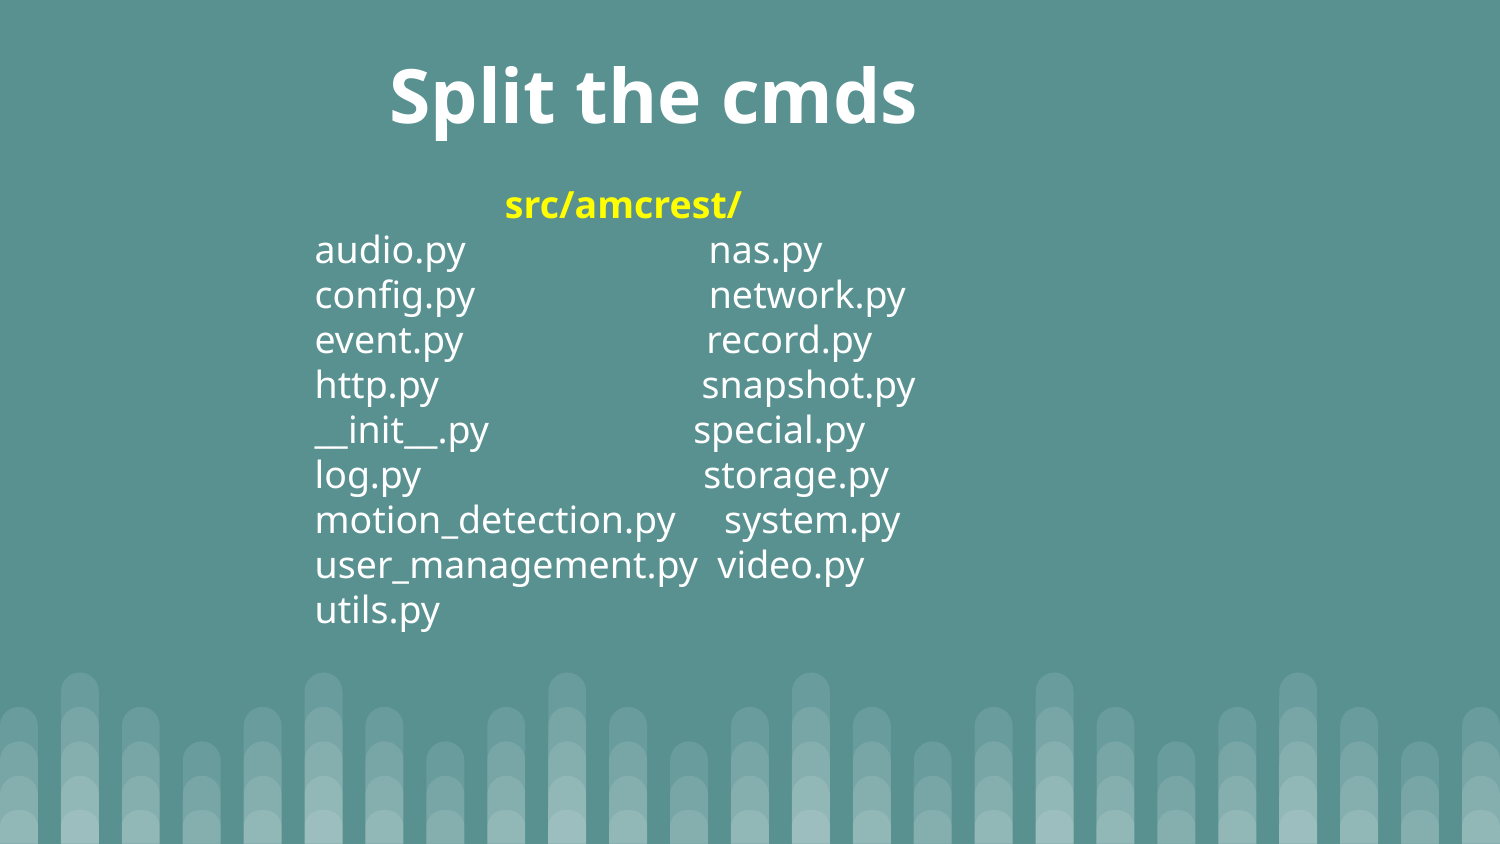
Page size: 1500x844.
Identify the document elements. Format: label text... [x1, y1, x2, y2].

title Split the cmds [374, 12, 1347, 166]
list src/amcrest/ audio.py nas.py config.py network.py event.py record.py http.py snapshot.py __init__.py special.py log.py storage.py motion_detection.py system.py user_management.py video.py utils.py [299, 166, 1500, 613]
